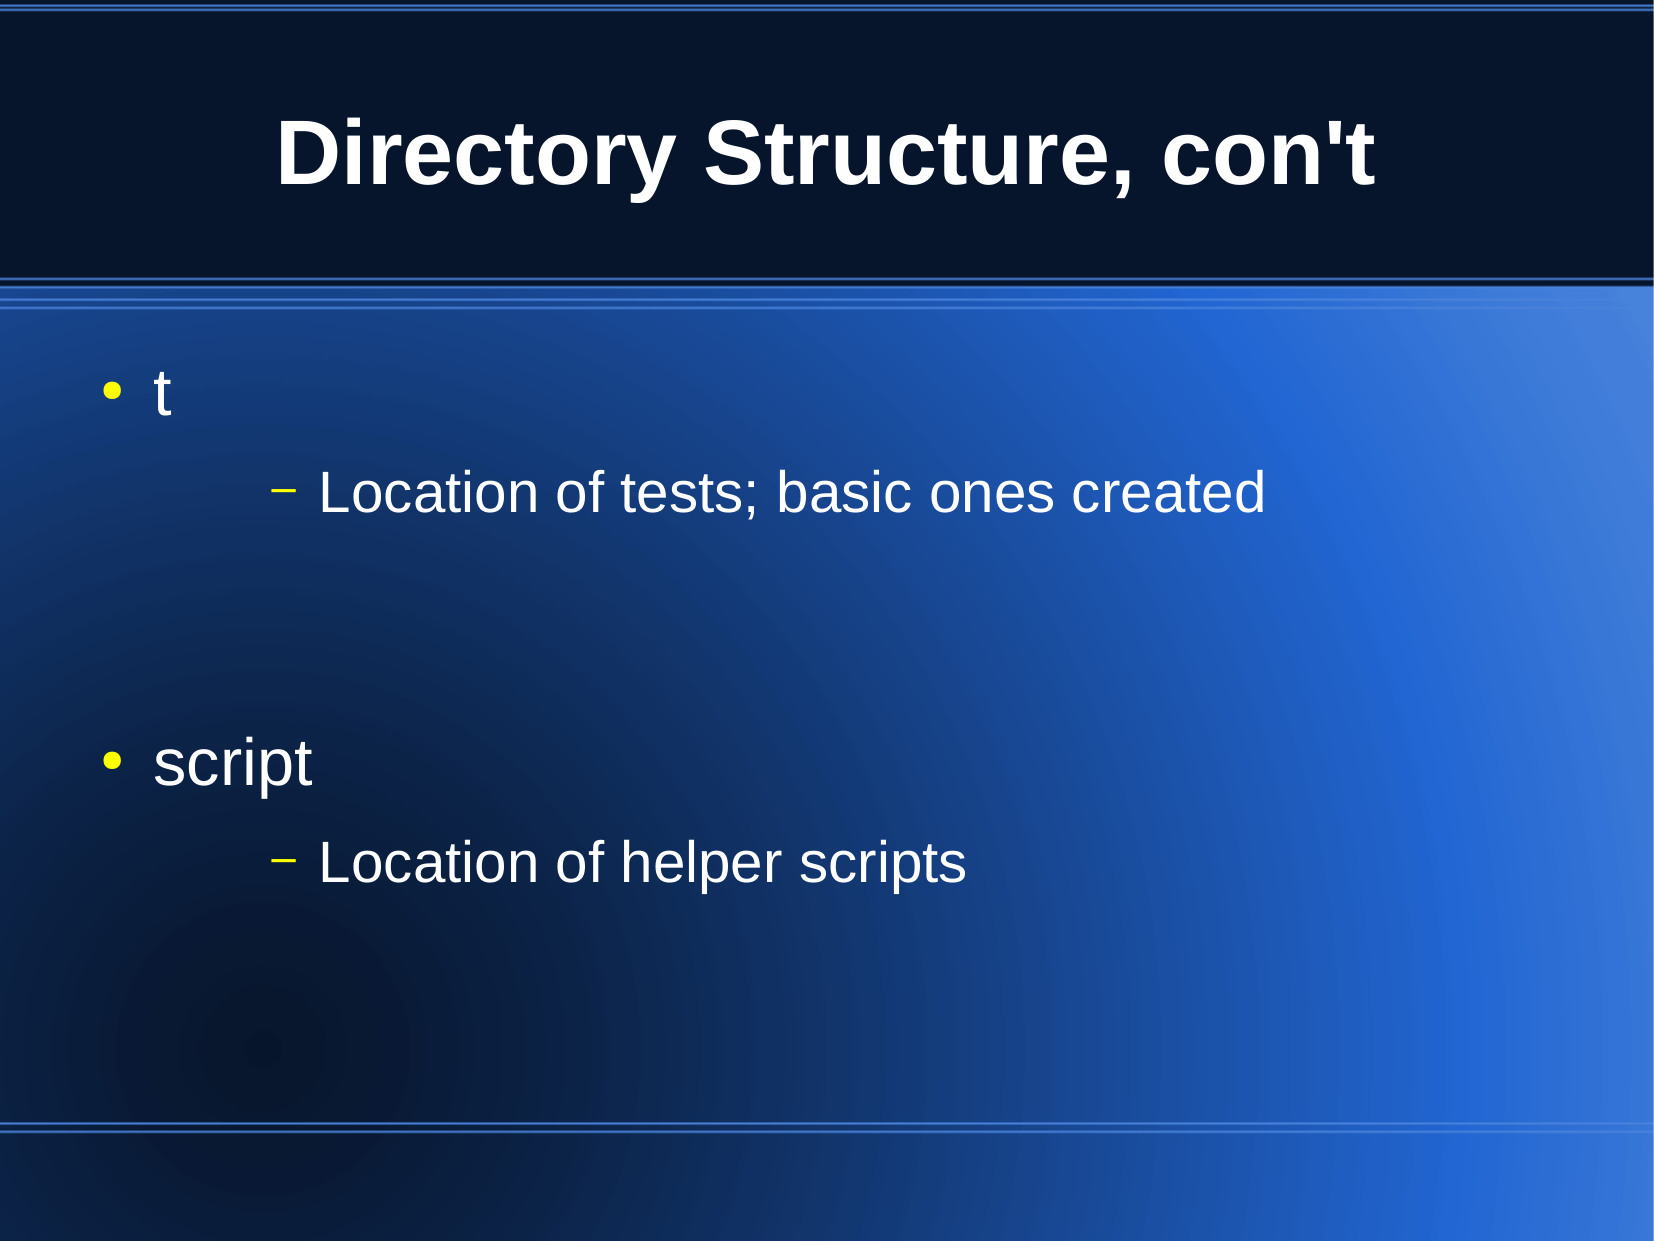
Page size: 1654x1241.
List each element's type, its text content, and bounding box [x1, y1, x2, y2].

title Directory Structure, con't [82, 49, 1571, 257]
picture [0, 0, 1654, 1241]
list t Location of tests; basic ones created script Location of helper scripts [82, 355, 1571, 1058]
